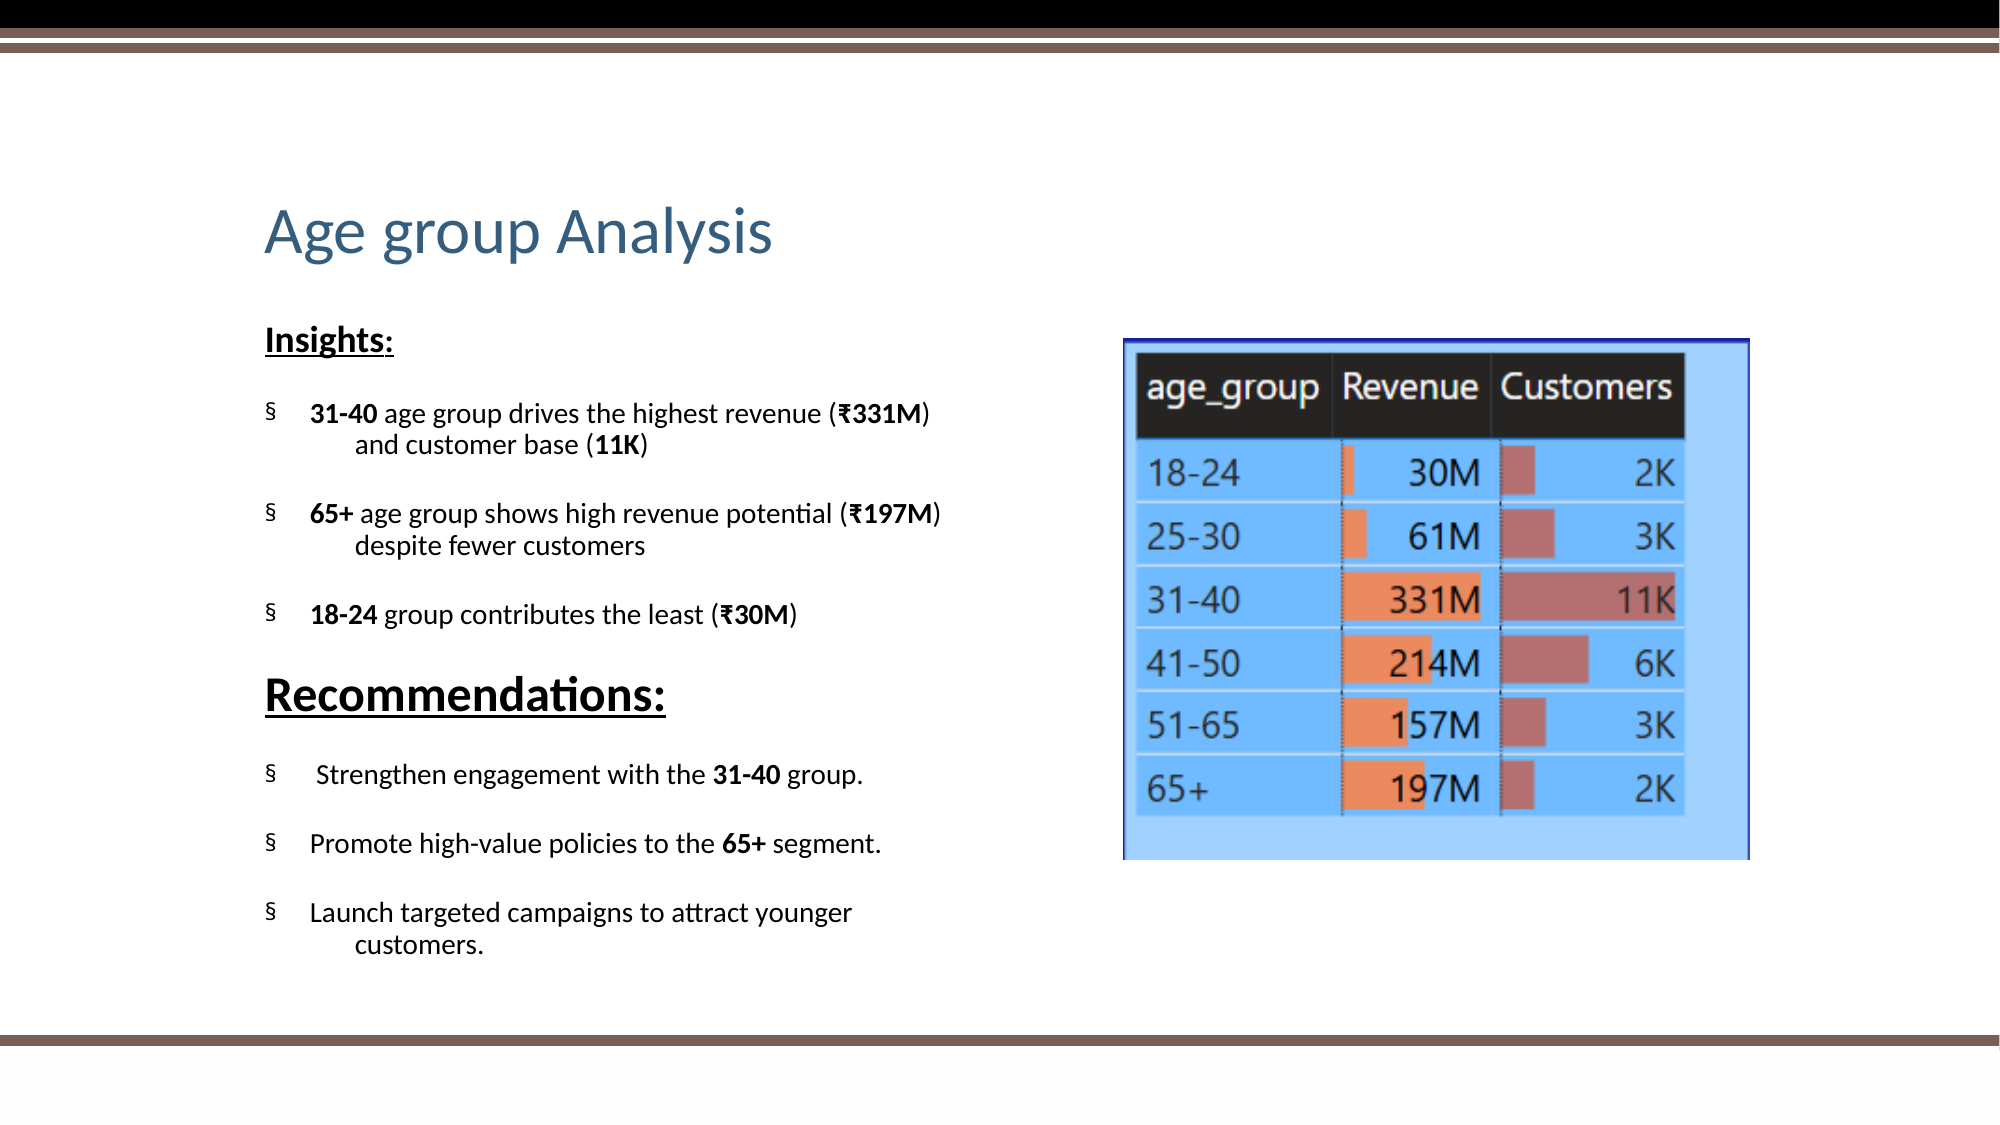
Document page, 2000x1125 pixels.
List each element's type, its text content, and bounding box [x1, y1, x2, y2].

picture [1123, 338, 1750, 860]
title Age group Analysis [249, 99, 1750, 275]
list Insights: 31-40 age group drives the highest revenue (₹331M) and customer base (11K) 65+ age group shows high revenue potential (₹197M) despite fewer customers 18-24 group contributes the least (₹30M) Recommendations: Strengthen engagement with the 31-40 group. Promote high-value policies to the 65+ segment. Launch targeted campaigns to attract younger customers. [249, 312, 978, 984]
